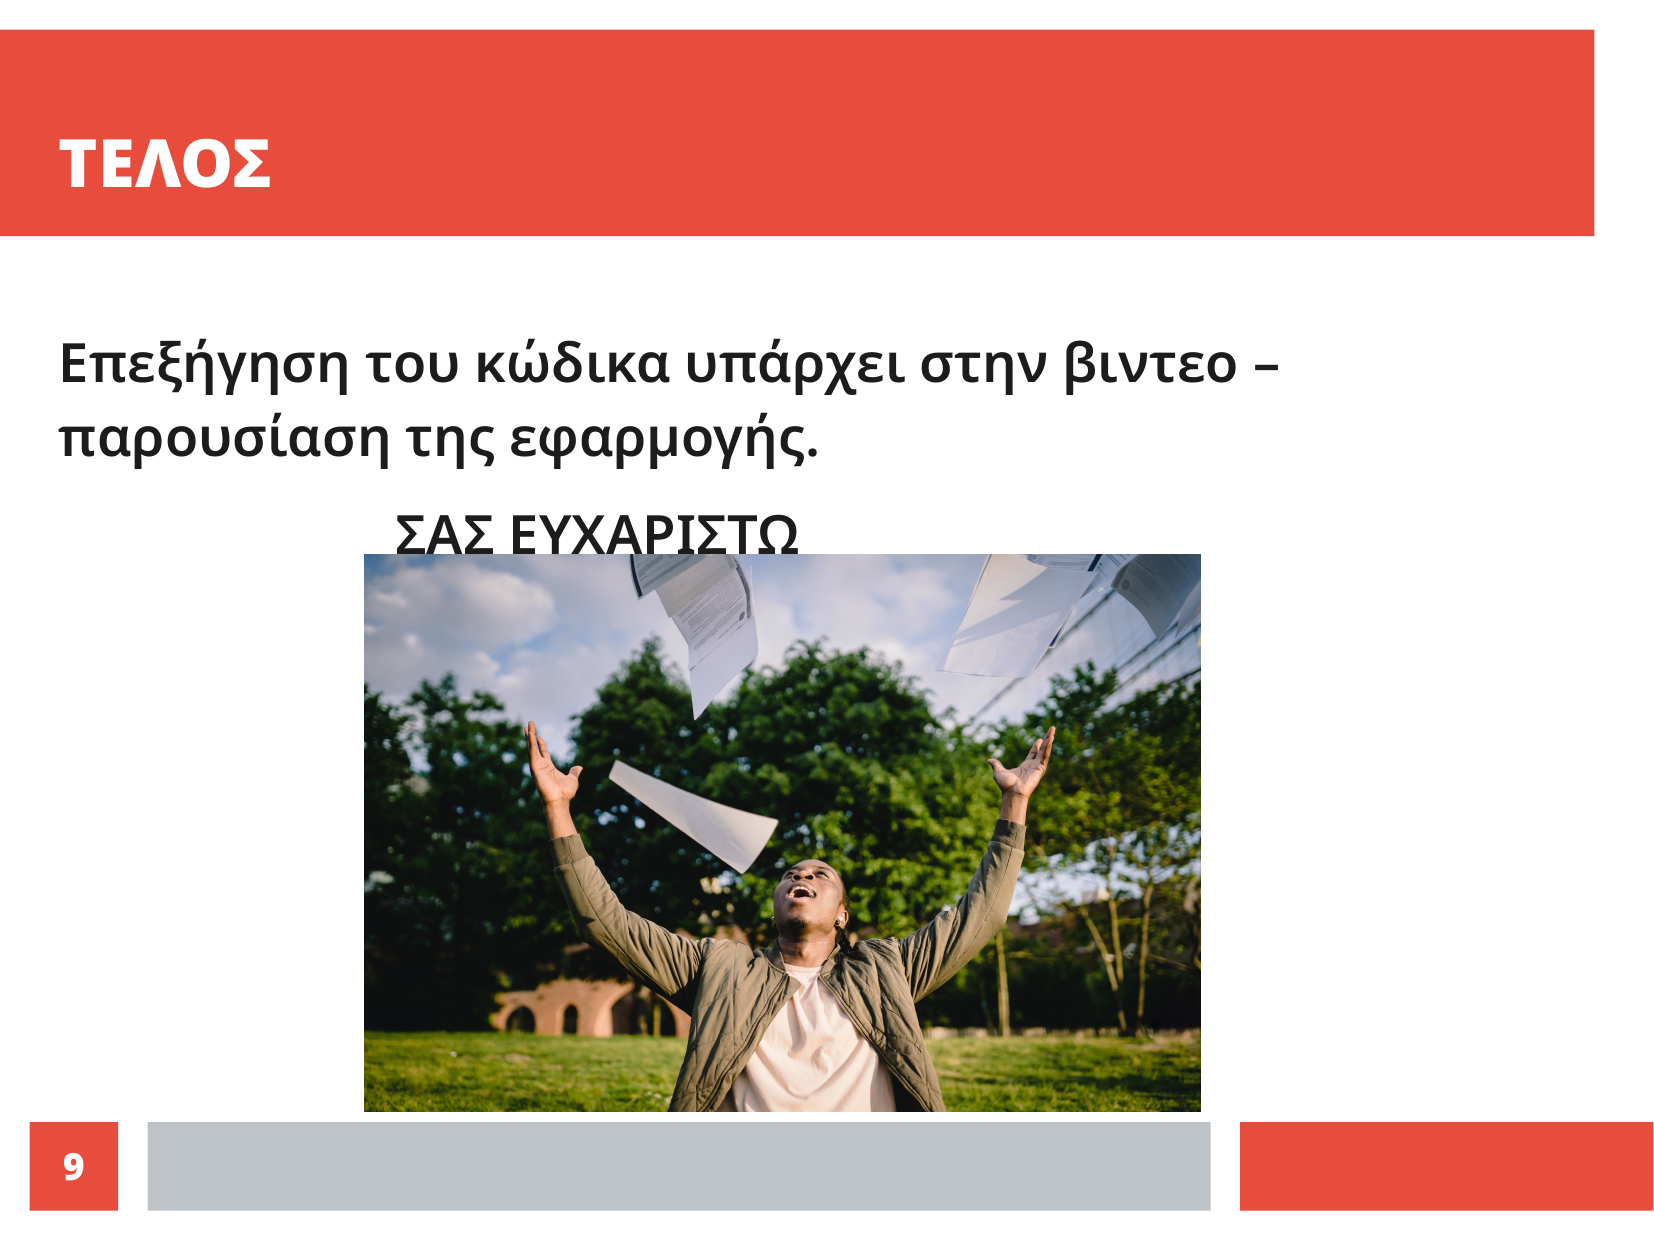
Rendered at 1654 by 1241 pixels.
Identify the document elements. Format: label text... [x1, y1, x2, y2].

picture [364, 554, 1201, 1112]
list Επεξήγηση του κώδικα υπάρχει στην βιντεο – παρουσίαση της εφαρμογής. ΣΑΣ ΕΥΧΑΡΙΣΤΩ [59, 324, 1565, 1093]
title ΤΕΛΟΣ [59, 59, 1595, 207]
